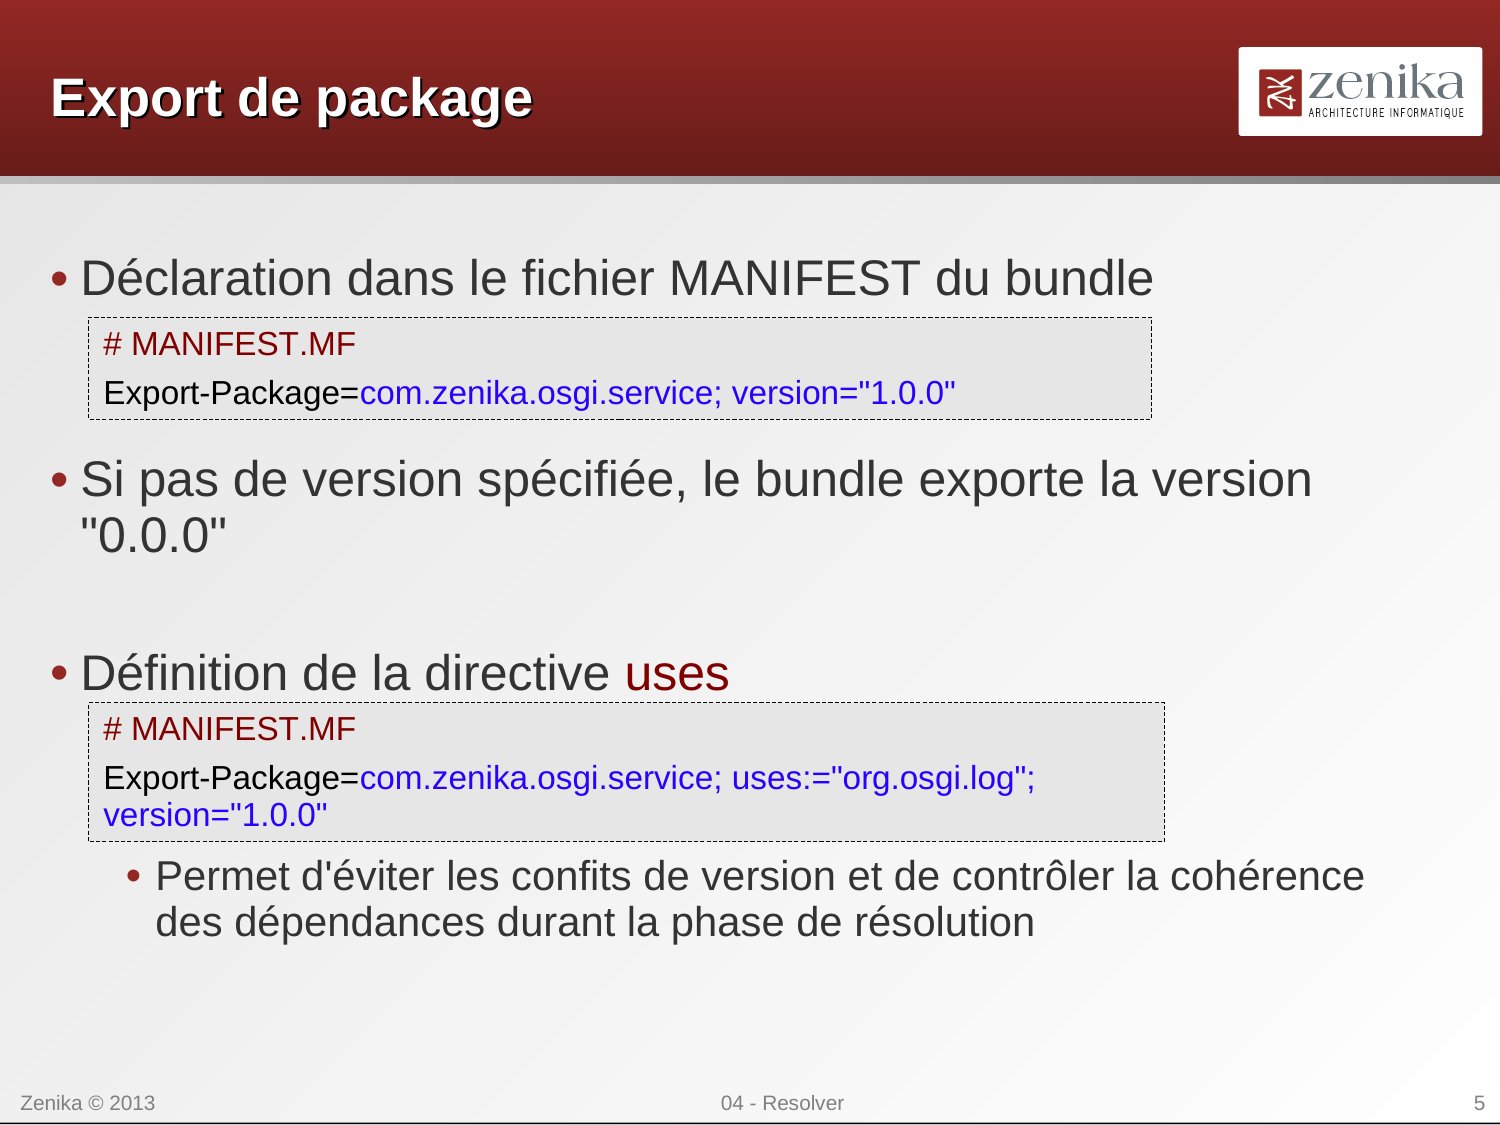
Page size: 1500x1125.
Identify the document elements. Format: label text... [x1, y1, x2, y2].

title Export de package [50, 15, 1206, 180]
list # MANIFEST.MF Export-Package=com.zenika.osgi.service; version="1.0.0" [88, 317, 1152, 420]
picture [1257, 58, 1464, 125]
list Déclaration dans le fichier MANIFEST du bundle Si pas de version spécifiée, le bundle exporte la version "0.0.0" Définition de la directive uses Permet d'éviter les confits de version et de contrôler la cohérence des dépendances durant la phase de résolution [50, 249, 1435, 1034]
list # MANIFEST.MF Export-Package=com.zenika.osgi.service; uses:="org.osgi.log"; version="1.0.0" [88, 702, 1165, 842]
